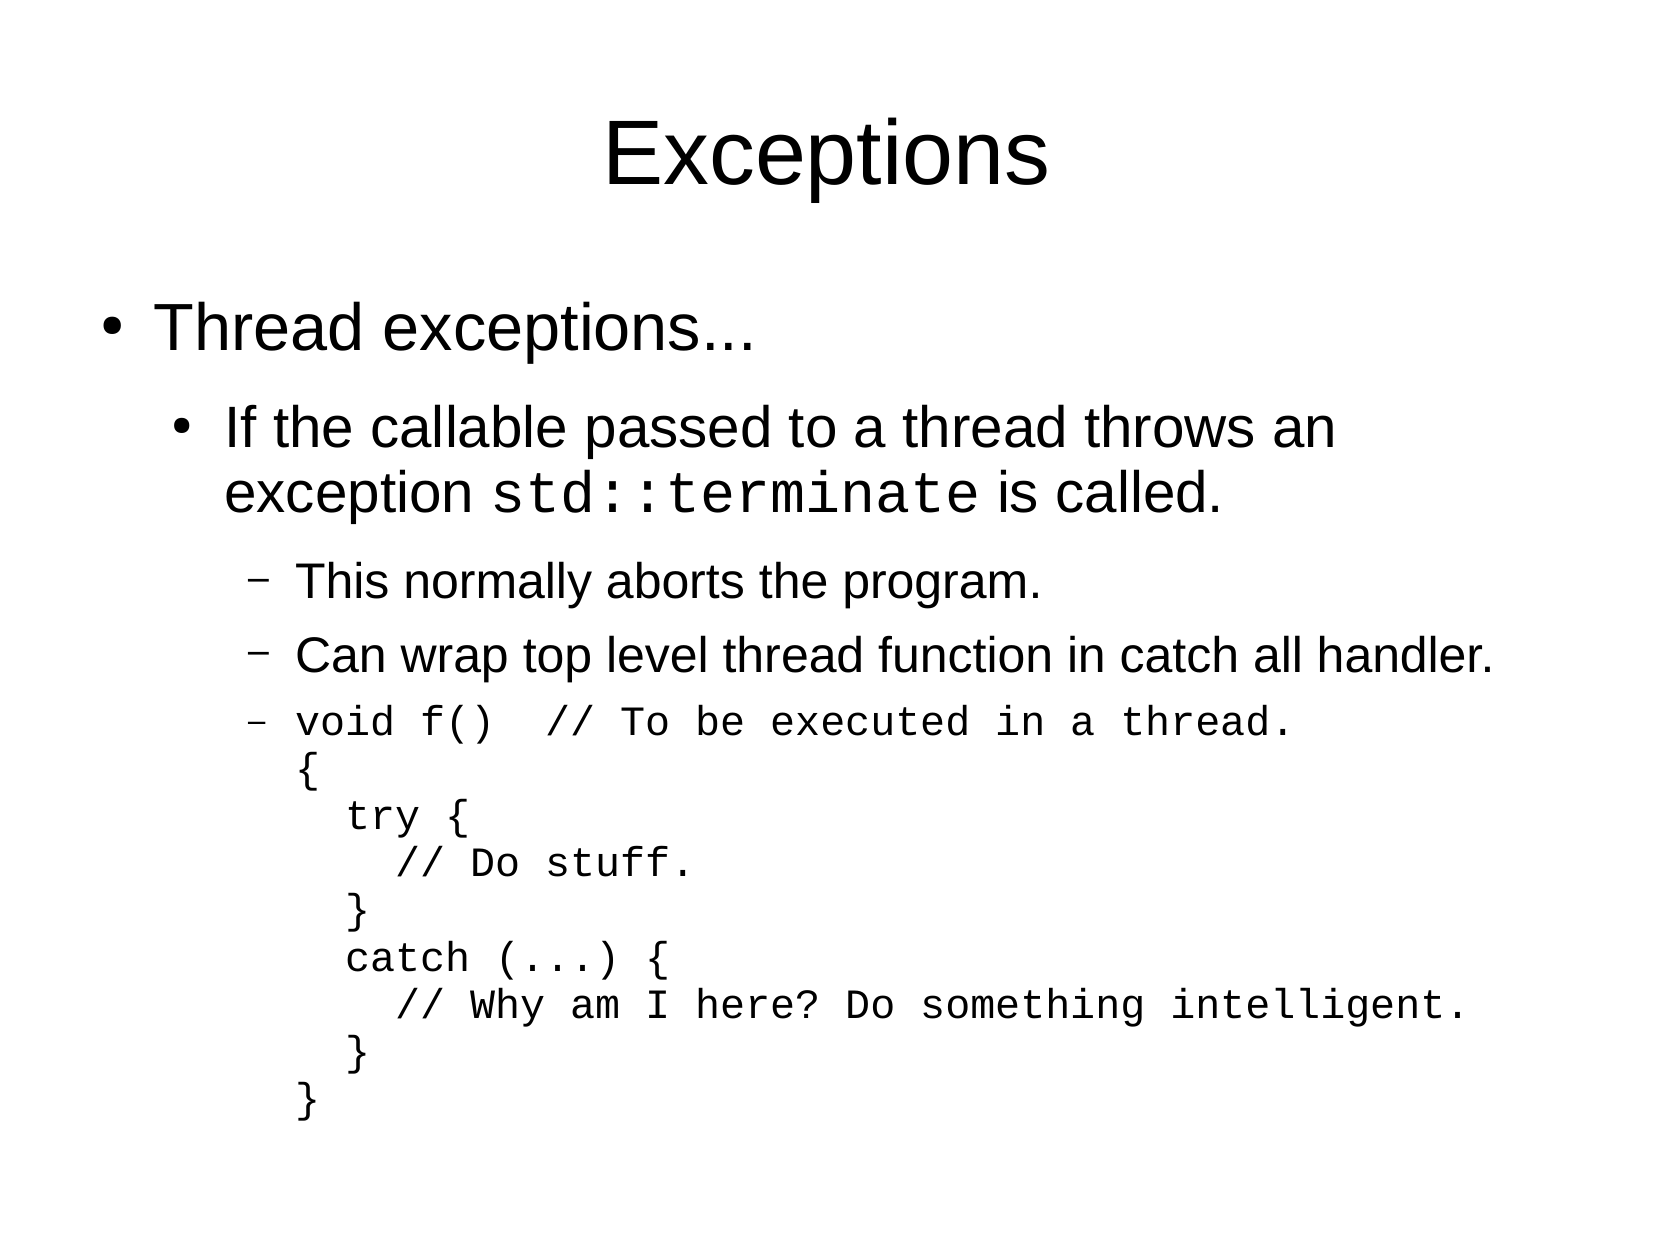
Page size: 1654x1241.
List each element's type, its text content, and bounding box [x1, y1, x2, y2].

title Exceptions [82, 56, 1571, 250]
list Thread exceptions... If the callable passed to a thread throws an exception std::terminate is called. This normally aborts the program. Can wrap top level thread function in catch all handler. void f() // To be executed in a thread. { try { // Do stuff. } catch (...) { // Why am I here? Do something intelligent. } } [82, 290, 1571, 1126]
